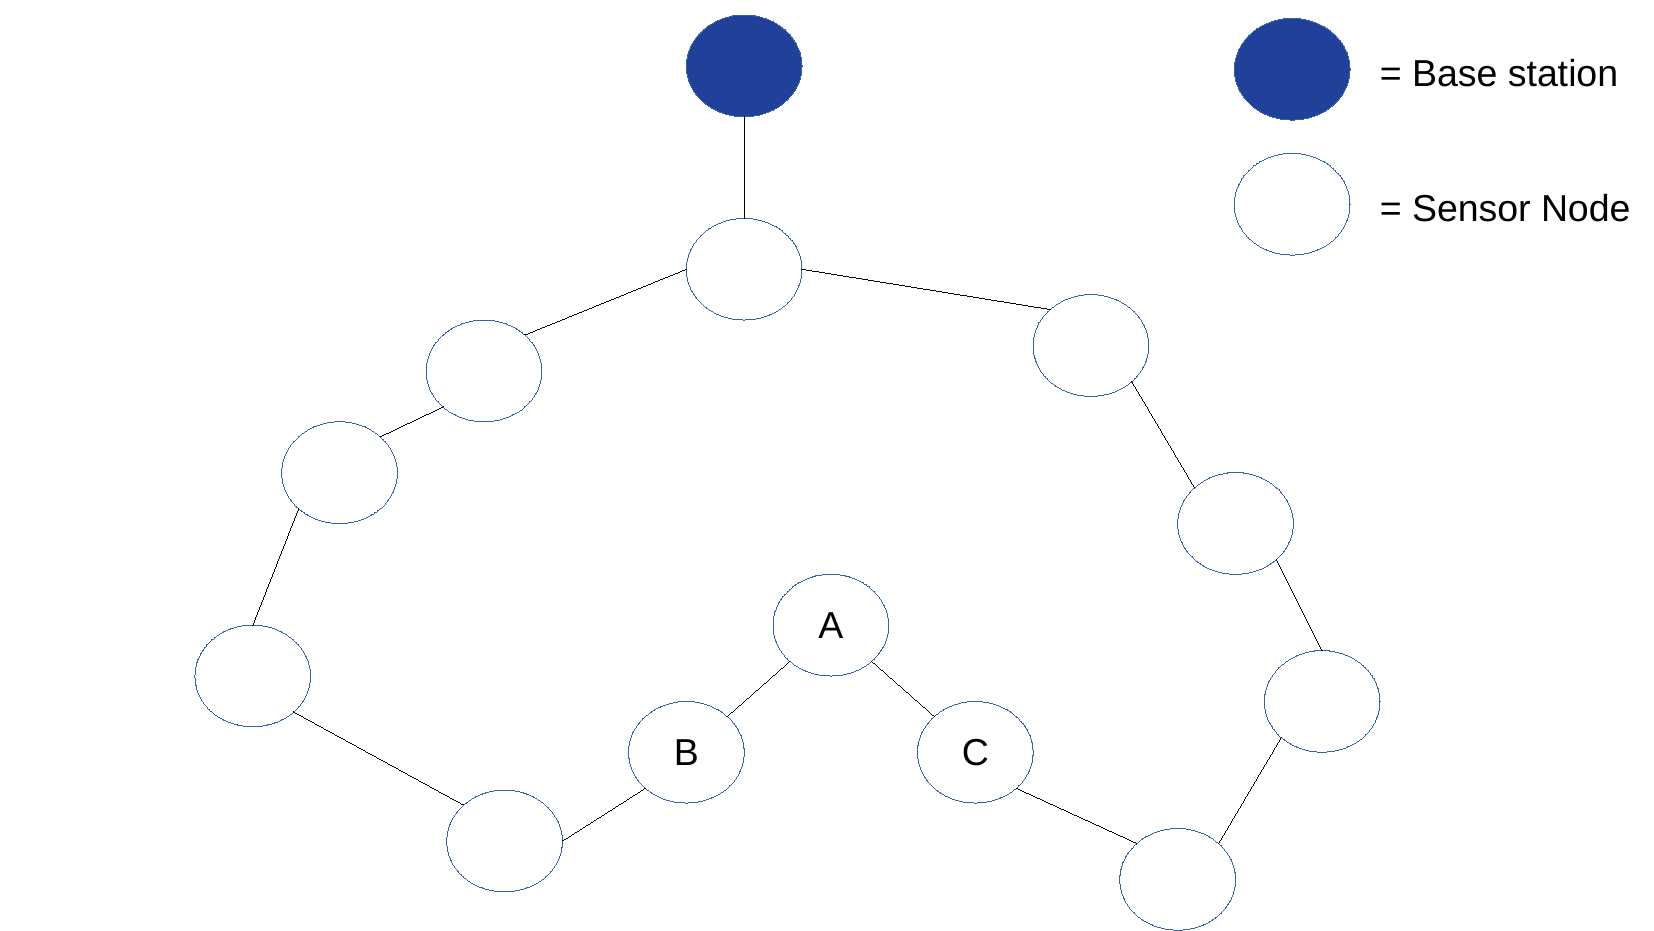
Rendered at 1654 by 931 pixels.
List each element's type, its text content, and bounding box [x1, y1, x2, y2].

text_box B [628, 701, 745, 804]
text_box [194, 625, 311, 727]
text_box [1033, 294, 1149, 397]
text_box = Sensor Node [1365, 180, 1654, 241]
text_box [1264, 650, 1381, 753]
text_box [1119, 828, 1236, 931]
text_box [446, 790, 563, 892]
text_box A [773, 574, 889, 677]
text_box [686, 15, 803, 117]
text_box = Base station [1365, 45, 1651, 106]
text_box [1177, 472, 1294, 575]
text_box [686, 218, 803, 321]
text_box [1234, 18, 1351, 121]
text_box C [917, 701, 1034, 804]
text_box [426, 320, 542, 422]
text_box [1234, 153, 1351, 256]
text_box [281, 421, 398, 524]
